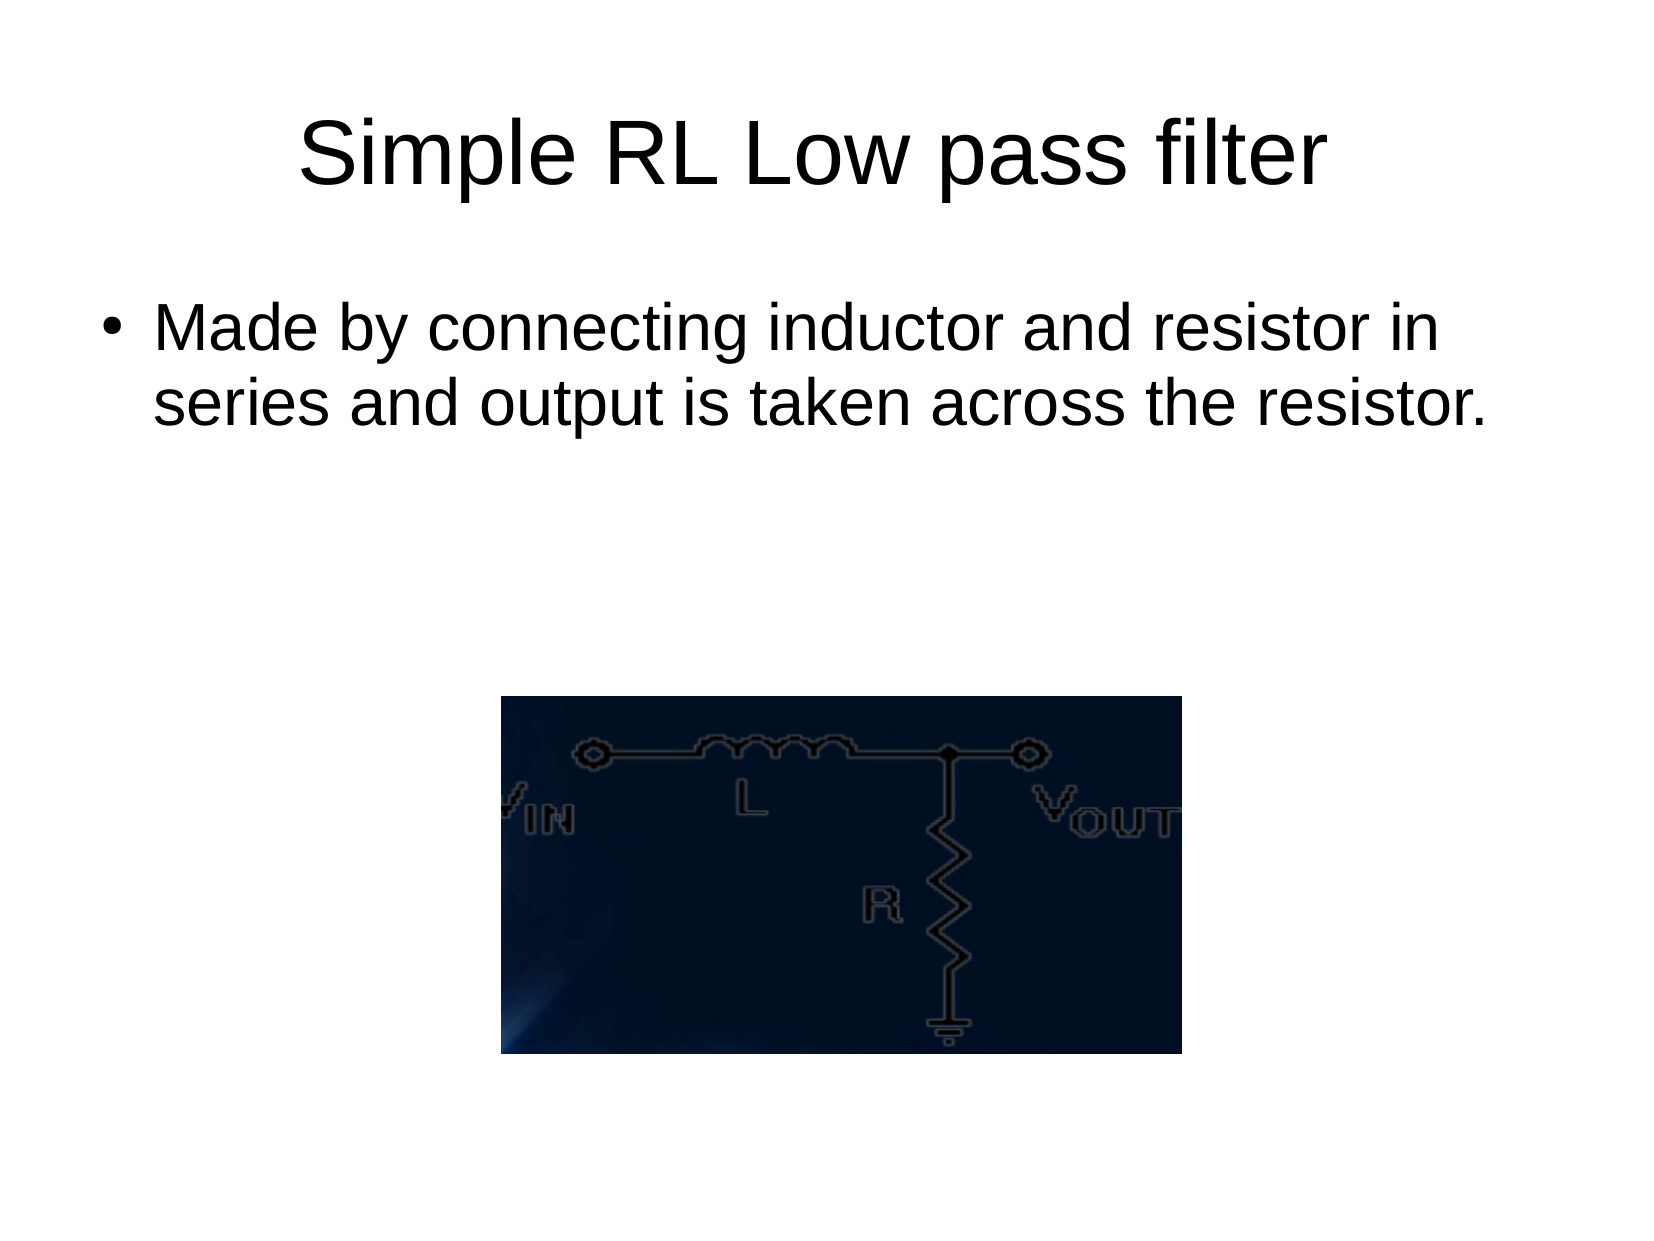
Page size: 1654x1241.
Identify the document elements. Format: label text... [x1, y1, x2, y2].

title Simple RL Low pass filter [82, 49, 1571, 257]
list Made by connecting inductor and resistor in series and output is taken across the resistor. [82, 290, 1571, 1010]
picture [501, 696, 1182, 1054]
